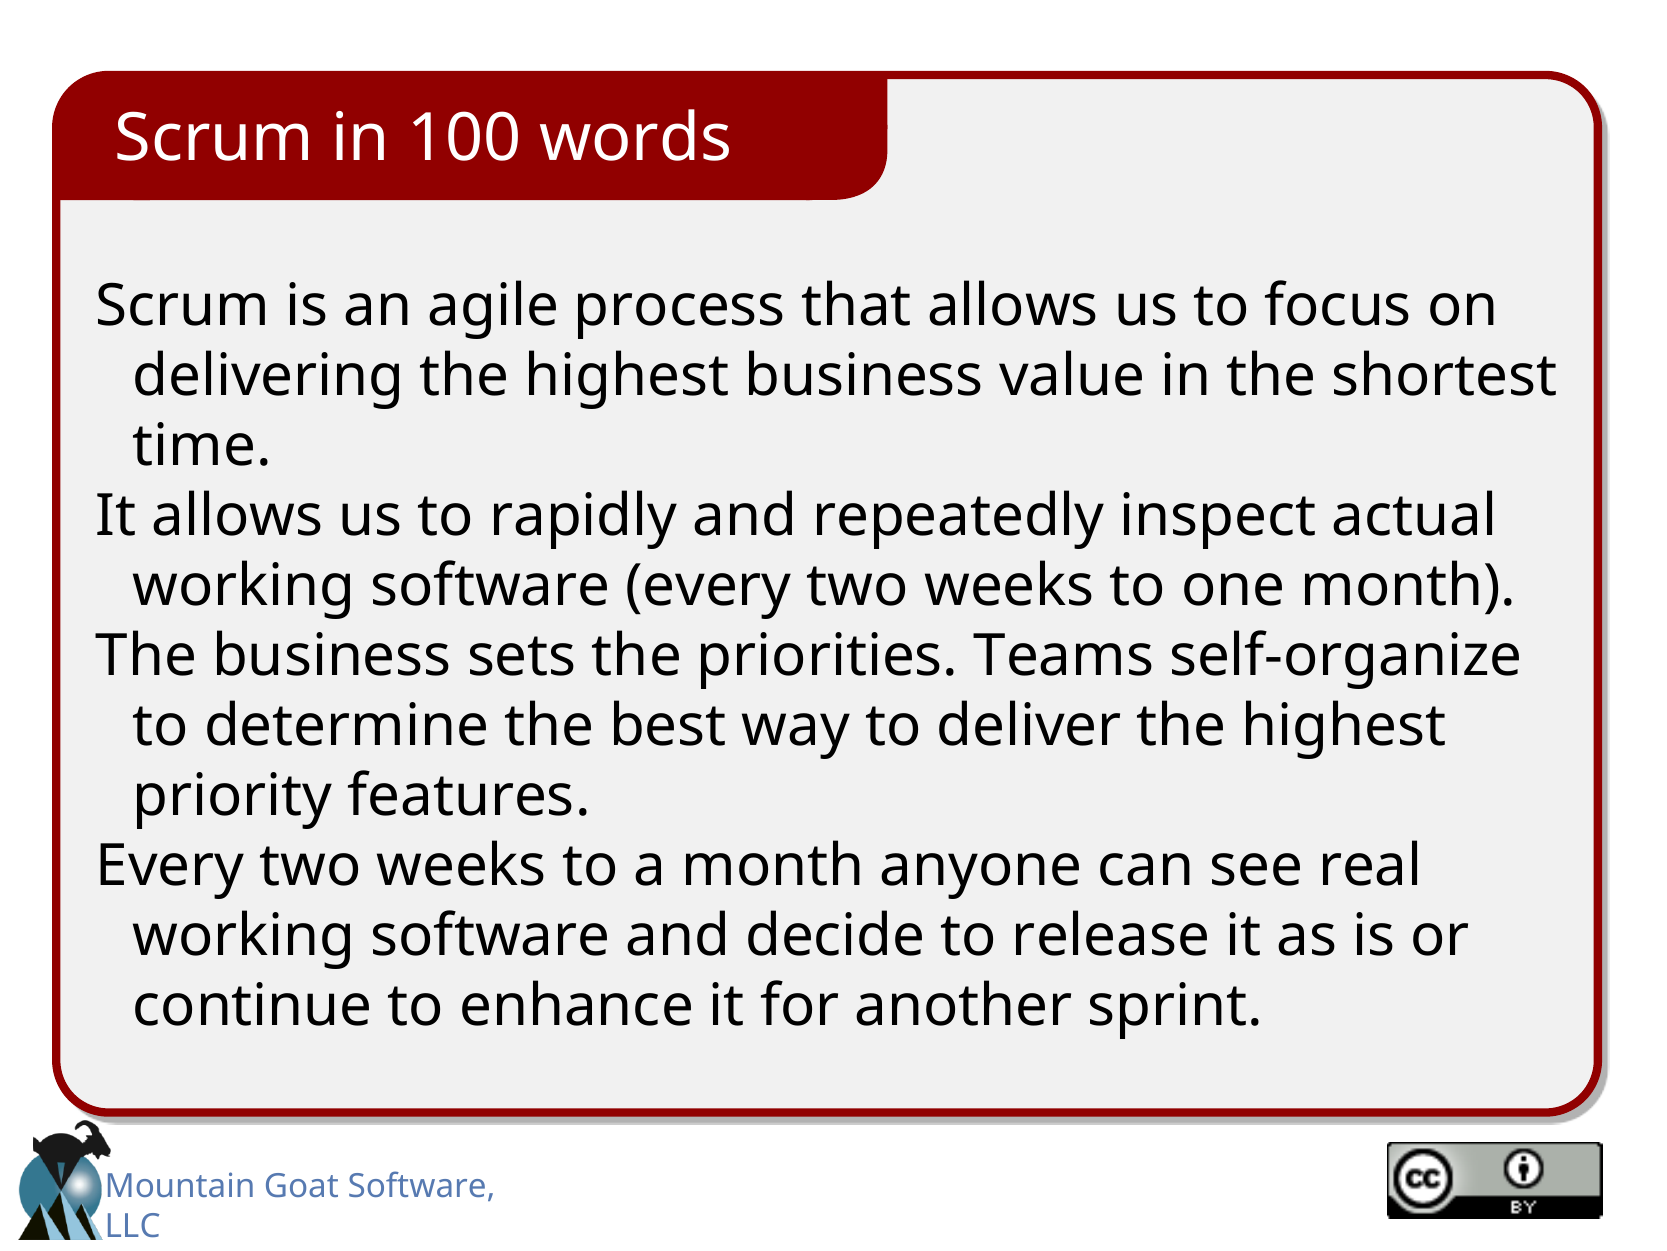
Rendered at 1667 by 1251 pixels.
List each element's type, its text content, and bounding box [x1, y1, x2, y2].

picture [18, 1120, 111, 1240]
picture [1387, 1142, 1603, 1219]
text_box Scrum is an agile process that allows us to focus on delivering the highest business value in the shortest time. It allows us to rapidly and repeatedly inspect actual working software (every two weeks to one month). The business sets the priorities. Teams self-organize to determine the best way to deliver the highest priority features. Every two weeks to a month anyone can see real working software and decide to release it as is or continue to enhance it for another sprint. [95, 239, 1559, 1065]
text_box Scrum in 100 words [106, 85, 884, 200]
text_box [54, 74, 1598, 1113]
